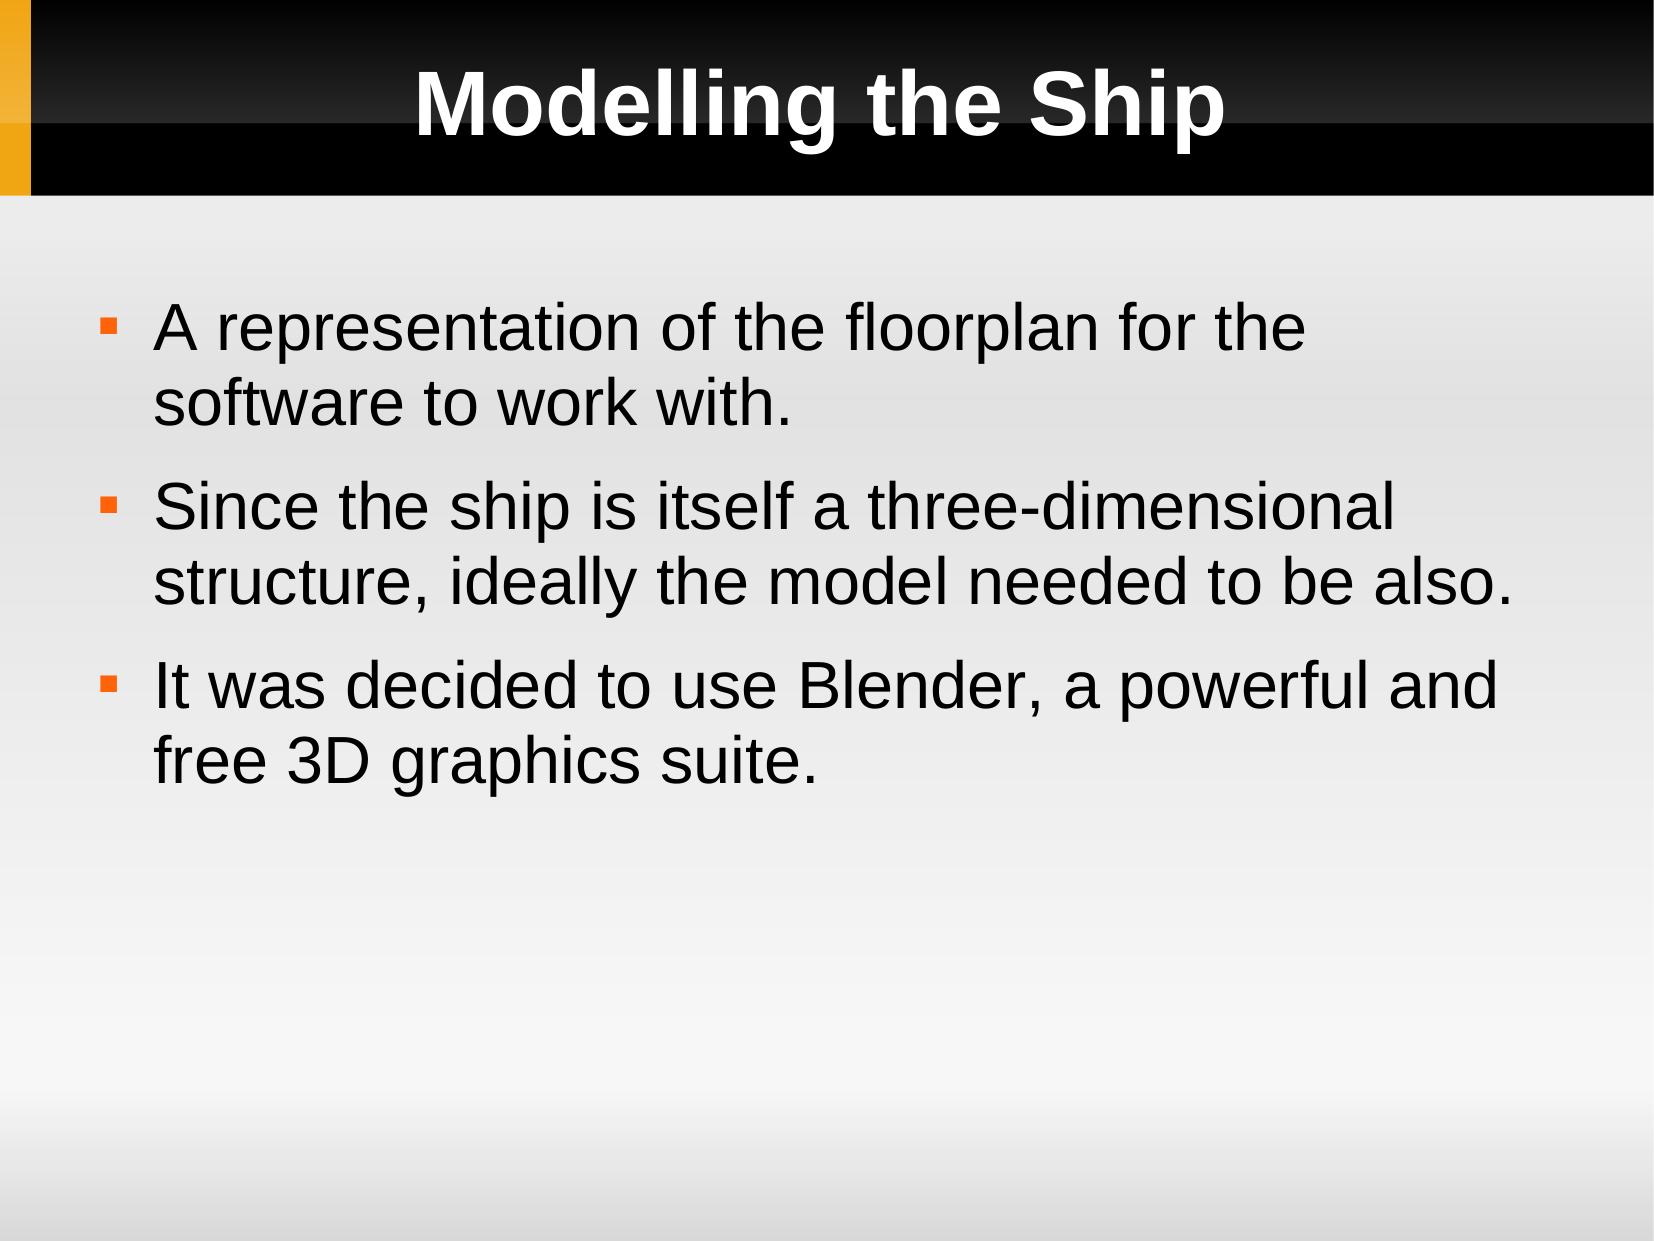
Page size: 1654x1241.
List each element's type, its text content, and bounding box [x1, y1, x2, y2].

list A representation of the floorplan for the software to work with. Since the ship is itself a three-dimensional structure, ideally the model needed to be also. It was decided to use Blender, a powerful and free 3D graphics suite. [82, 290, 1571, 1109]
picture [0, 0, 1654, 1241]
title Modelling the Ship [76, 0, 1565, 208]
